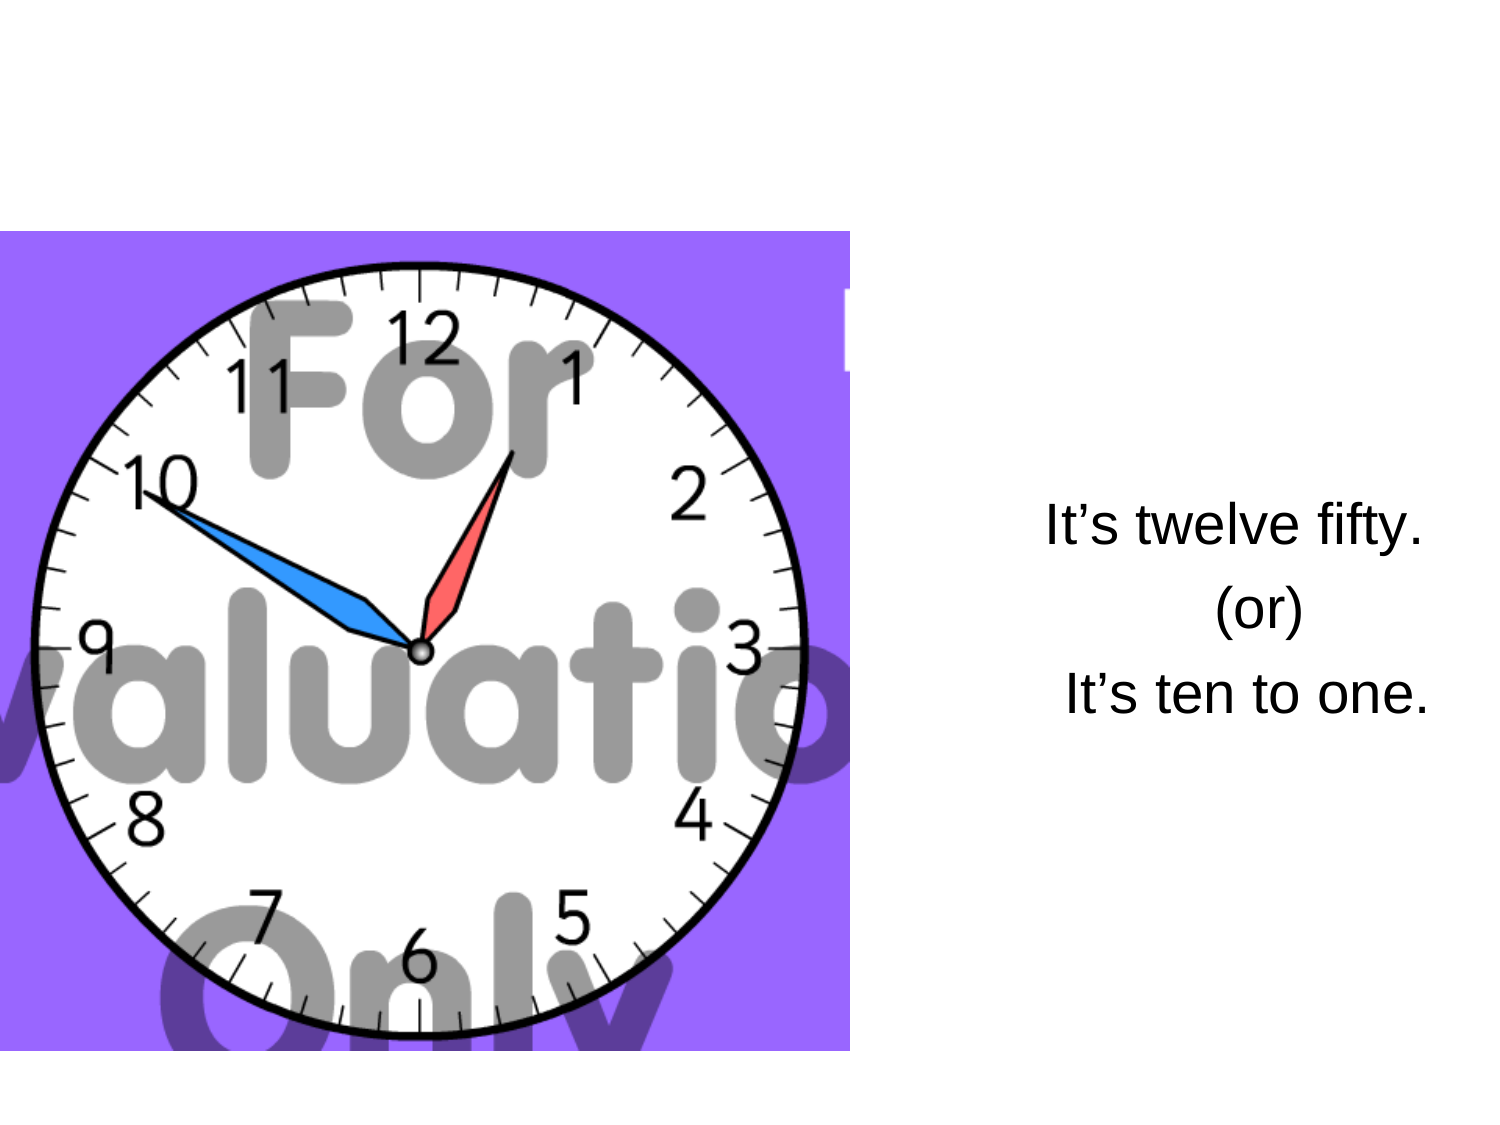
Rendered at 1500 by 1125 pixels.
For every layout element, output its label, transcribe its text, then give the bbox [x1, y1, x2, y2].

picture [0, 231, 850, 1051]
list It’s twelve fifty. (or) It’s ten to one. [900, 224, 1500, 1088]
